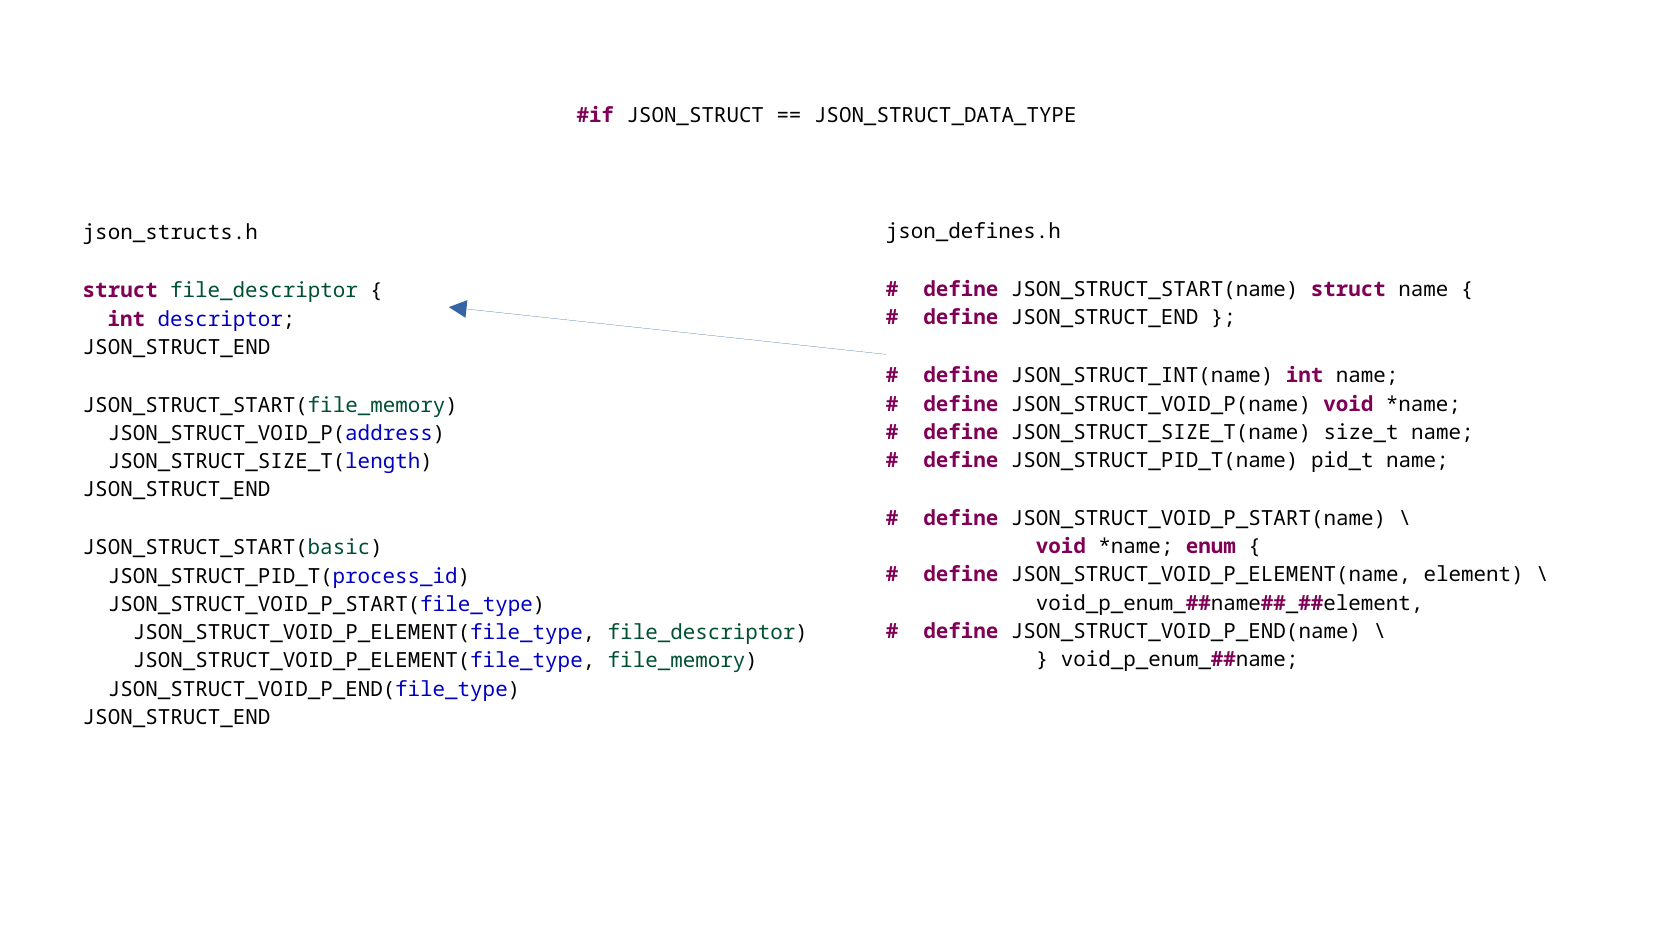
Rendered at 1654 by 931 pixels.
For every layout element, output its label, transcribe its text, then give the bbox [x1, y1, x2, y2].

list json_structs.h struct file_descriptor { int descriptor; JSON_STRUCT_END JSON_STRUCT_START(file_memory) JSON_STRUCT_VOID_P(address) JSON_STRUCT_SIZE_T(length) JSON_STRUCT_END JSON_STRUCT_START(basic) JSON_STRUCT_PID_T(process_id) JSON_STRUCT_VOID_P_START(file_type) JSON_STRUCT_VOID_P_ELEMENT(file_type, file_descriptor) JSON_STRUCT_VOID_P_ELEMENT(file_type, file_memory) JSON_STRUCT_VOID_P_END(file_type) JSON_STRUCT_END [82, 217, 827, 758]
list json_defines.h # define JSON_STRUCT_START(name) struct name { # define JSON_STRUCT_END }; # define JSON_STRUCT_INT(name) int name; # define JSON_STRUCT_VOID_P(name) void *name; # define JSON_STRUCT_SIZE_T(name) size_t name; # define JSON_STRUCT_PID_T(name) pid_t name; # define JSON_STRUCT_VOID_P_START(name) \ void *name; enum { # define JSON_STRUCT_VOID_P_ELEMENT(name, element) \ void_p_enum_##name##_##element, # define JSON_STRUCT_VOID_P_END(name) \ } void_p_enum_##name; [885, 216, 1571, 756]
title #if JSON_STRUCT == JSON_STRUCT_DATA_TYPE [82, 37, 1571, 193]
